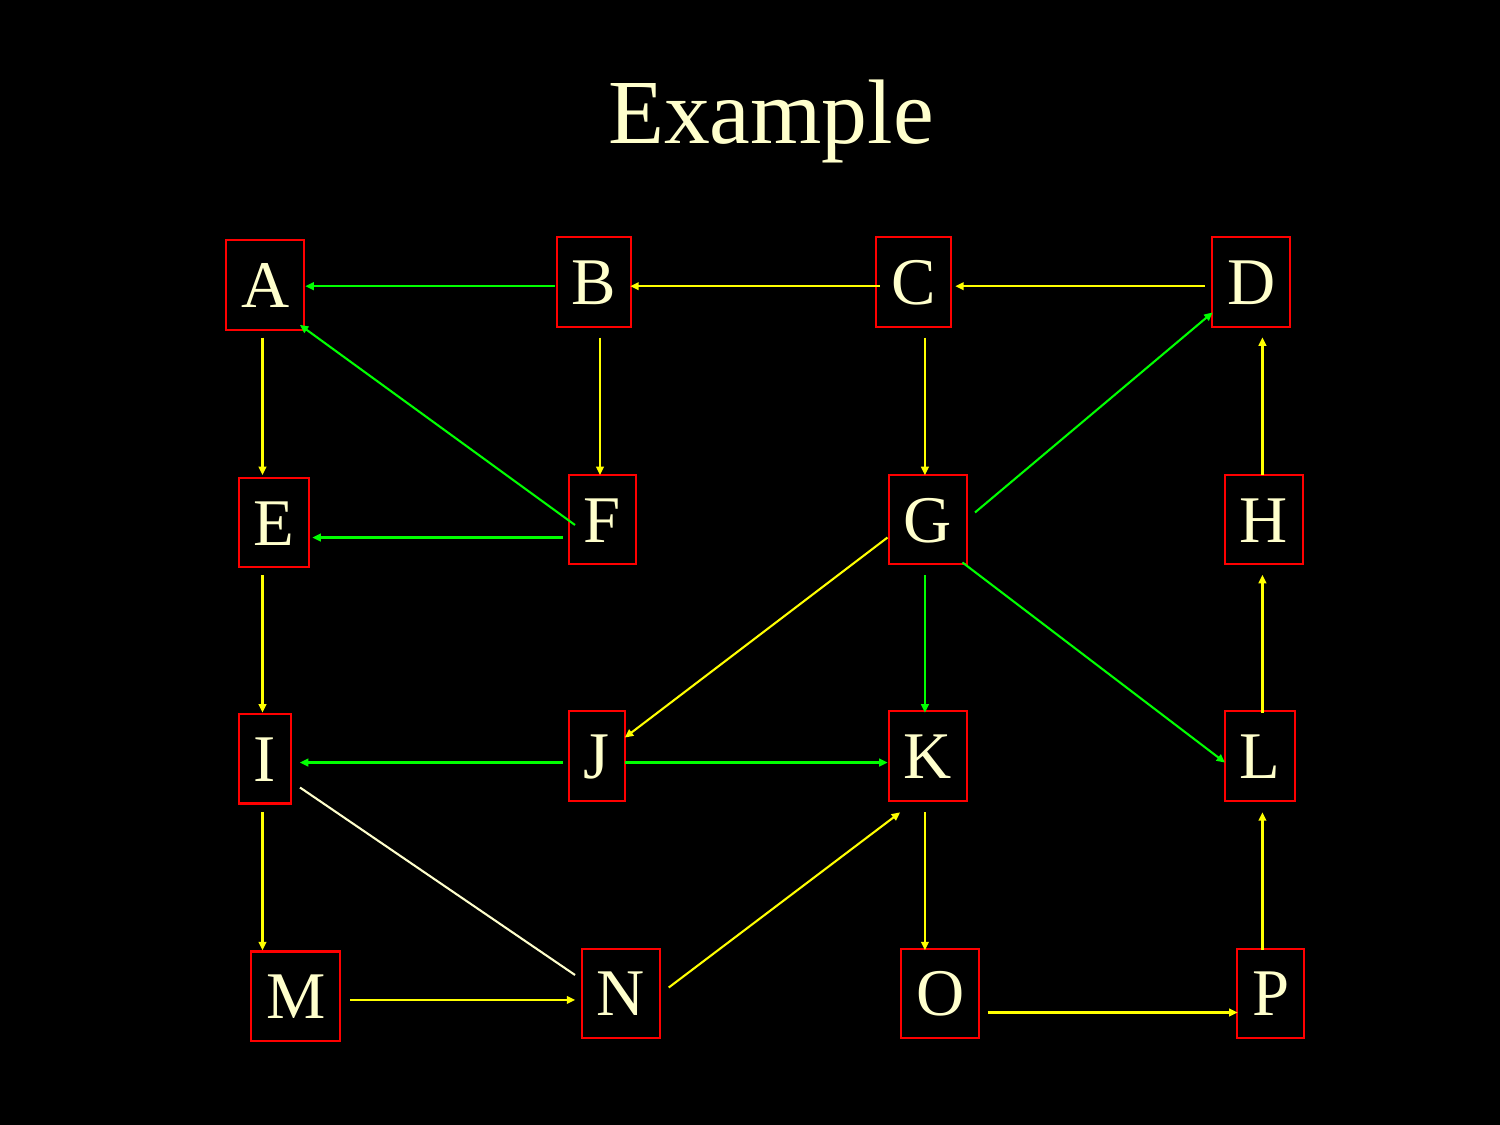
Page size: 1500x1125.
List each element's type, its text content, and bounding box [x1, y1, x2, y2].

text_box E [238, 477, 310, 568]
text_box J [569, 711, 625, 801]
text_box F [569, 474, 636, 565]
text_box G [888, 474, 967, 565]
text_box I [238, 713, 291, 804]
text_box B [556, 237, 632, 327]
title Example [42, 37, 1500, 188]
text_box K [888, 711, 967, 801]
text_box P [1237, 948, 1305, 1039]
text_box D [1212, 237, 1291, 327]
text_box N [581, 948, 660, 1039]
text_box O [901, 948, 980, 1039]
text_box C [876, 237, 951, 327]
text_box M [251, 951, 341, 1042]
text_box H [1224, 474, 1303, 565]
text_box A [226, 240, 305, 330]
text_box L [1224, 711, 1296, 801]
